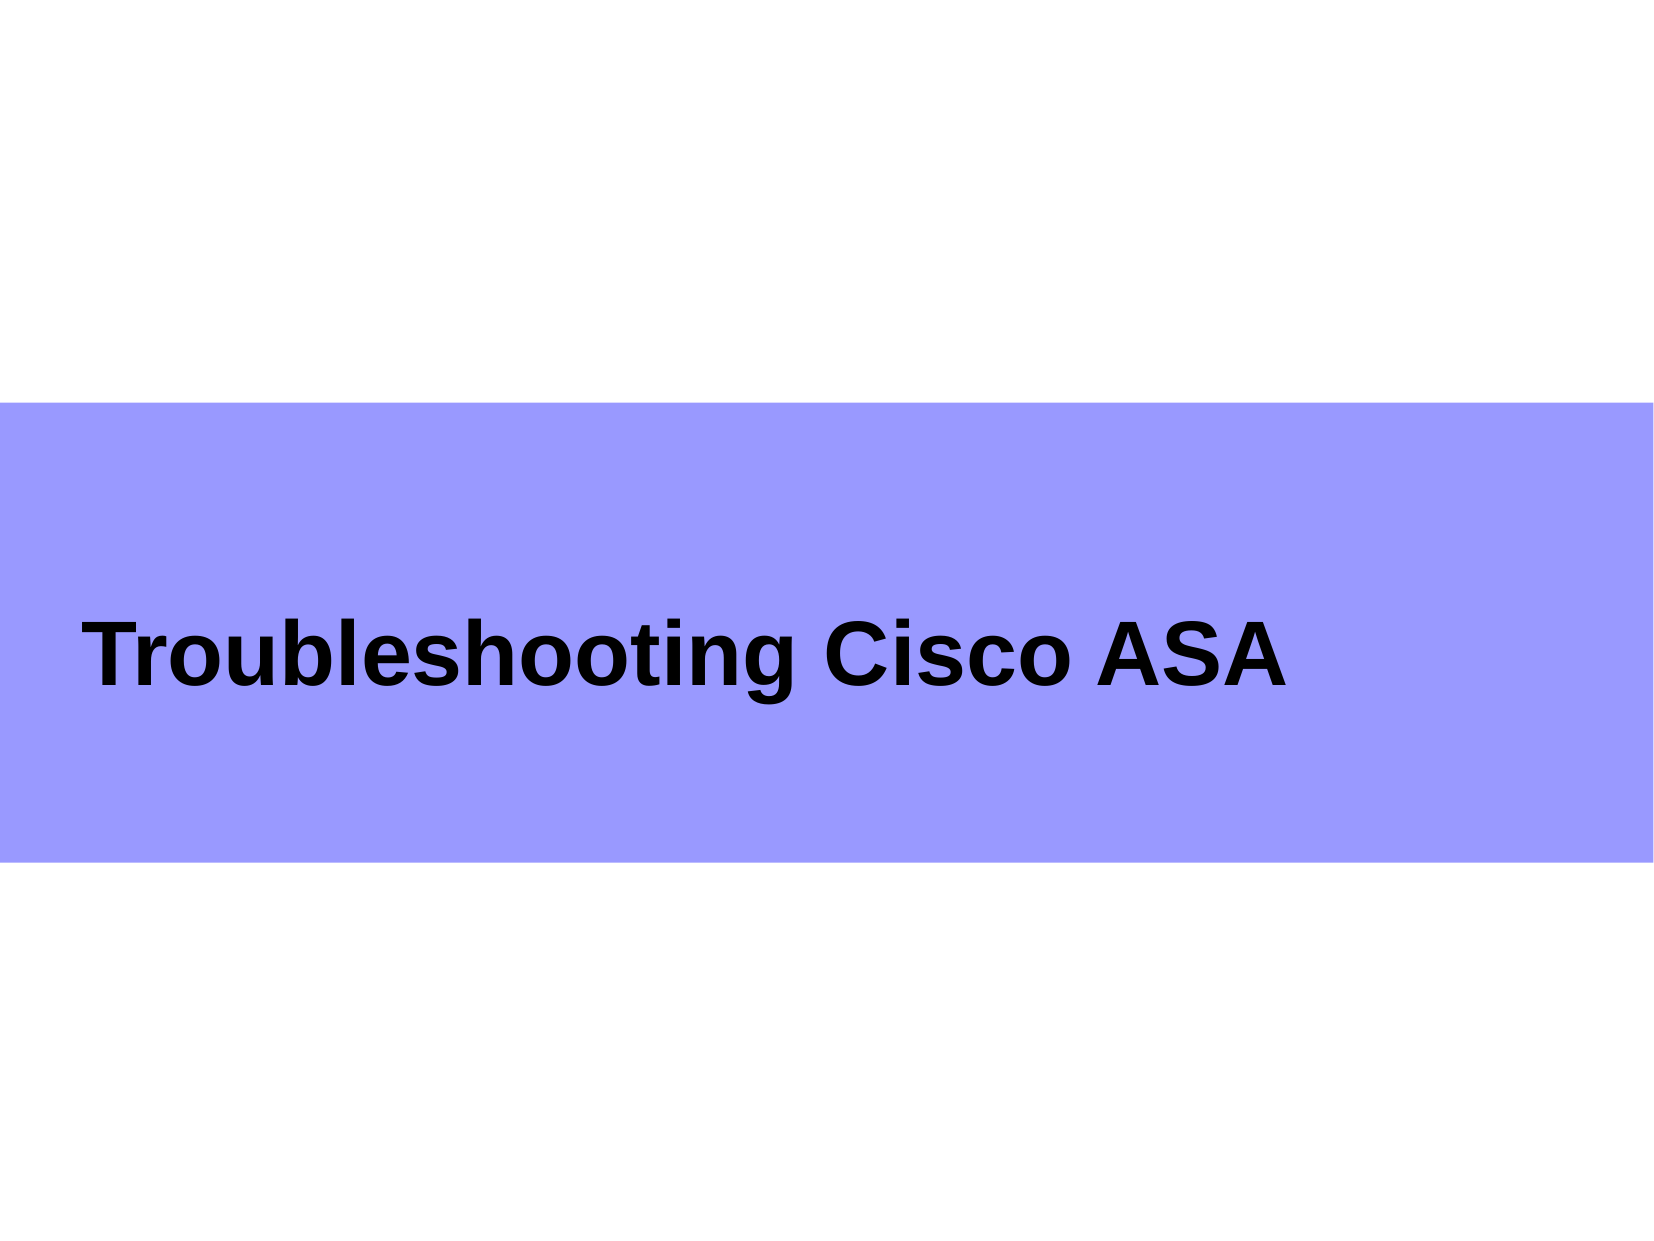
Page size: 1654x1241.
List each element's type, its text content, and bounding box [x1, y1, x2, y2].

text_box Troubleshooting Cisco ASA [67, 600, 1530, 772]
